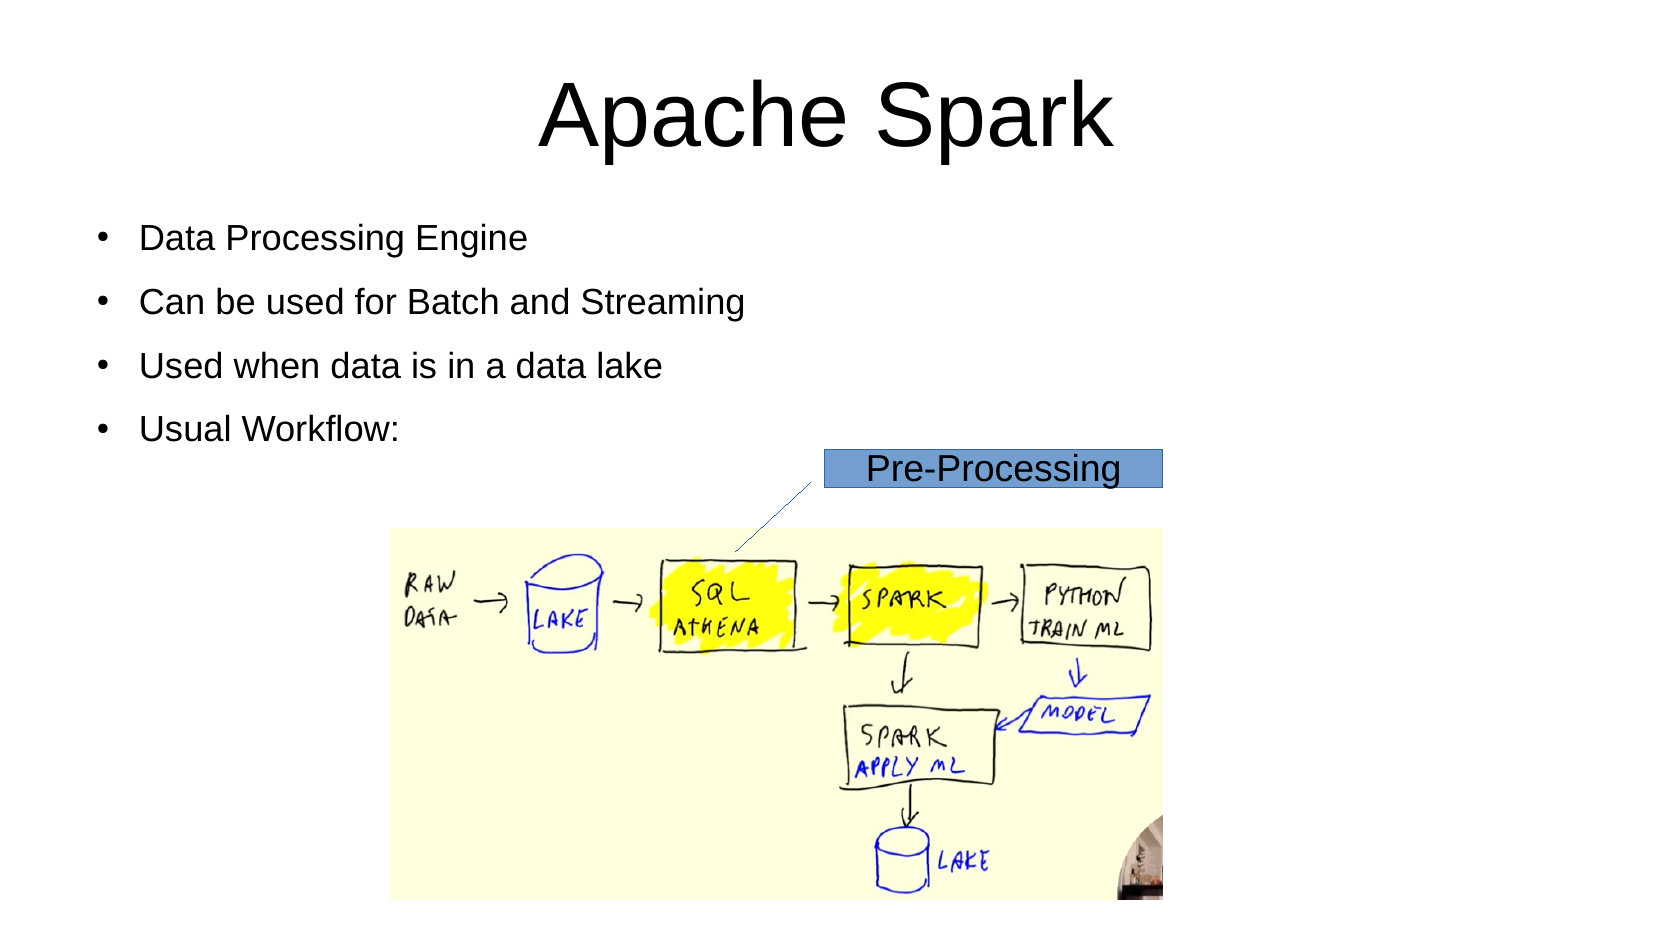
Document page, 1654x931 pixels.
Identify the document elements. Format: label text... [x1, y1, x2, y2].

text_box Pre-Processing [825, 450, 1162, 488]
picture [390, 528, 1163, 901]
title Apache Spark [82, 37, 1571, 193]
list Data Processing Engine Can be used for Batch and Streaming Used when data is in a data lake Usual Workflow: [82, 217, 1571, 451]
